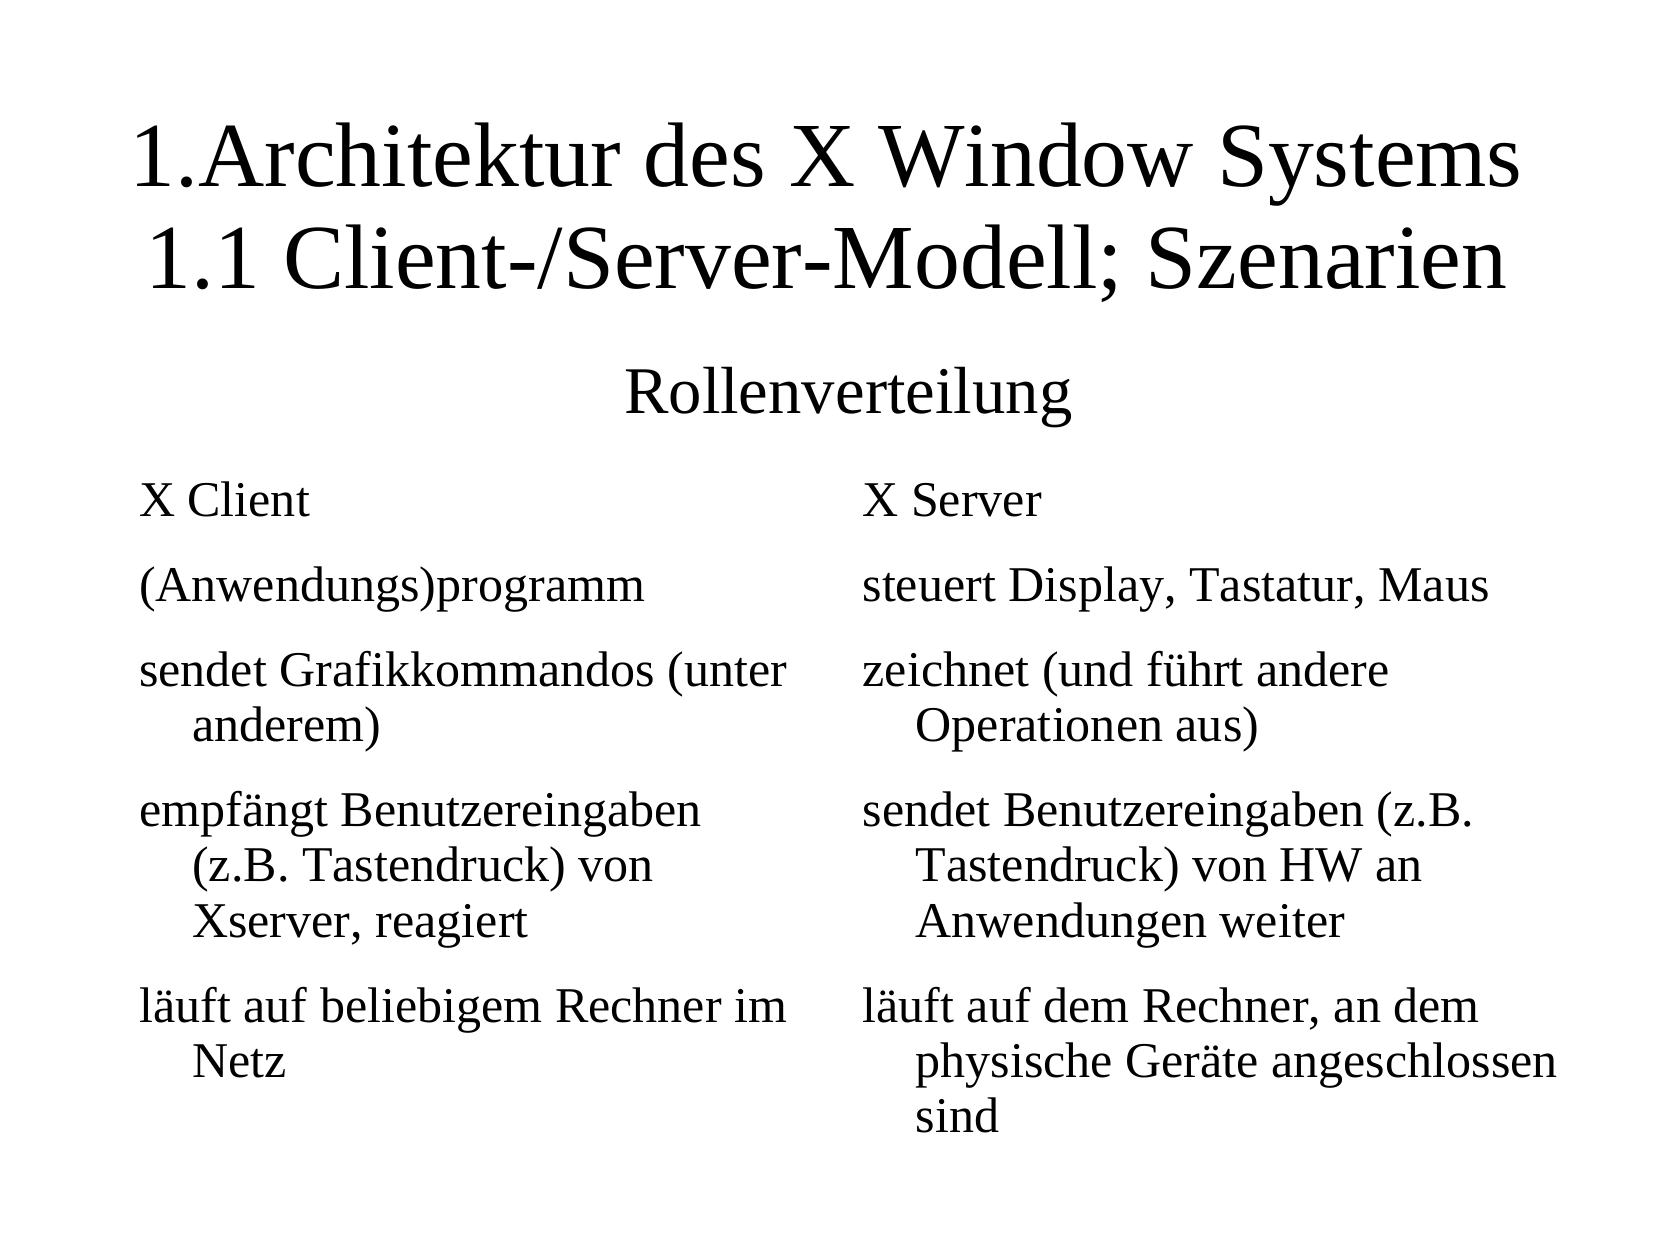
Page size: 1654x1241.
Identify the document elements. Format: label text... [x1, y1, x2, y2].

title 1.Architektur des X Window Systems 1.1 Client-/Server-Modell; Szenarien [121, 102, 1534, 311]
list X Server steuert Display, Tastatur, Maus zeichnet (und führt andere Operationen aus) sendet Benutzereingaben (z.B. Tastendruck) von HW an Anwendungen weiter läuft auf dem Rechner, an dem physische Geräte angeschlossen sind [844, 472, 1580, 1144]
text_box Rollenverteilung [118, 354, 1580, 429]
list X Client (Anwendungs)programm sendet Grafikkommandos (unter anderem) empfängt Benutzereingaben (z.B. Tastendruck) von Xserver, reagiert läuft auf beliebigem Rechner im Netz [121, 472, 811, 1127]
